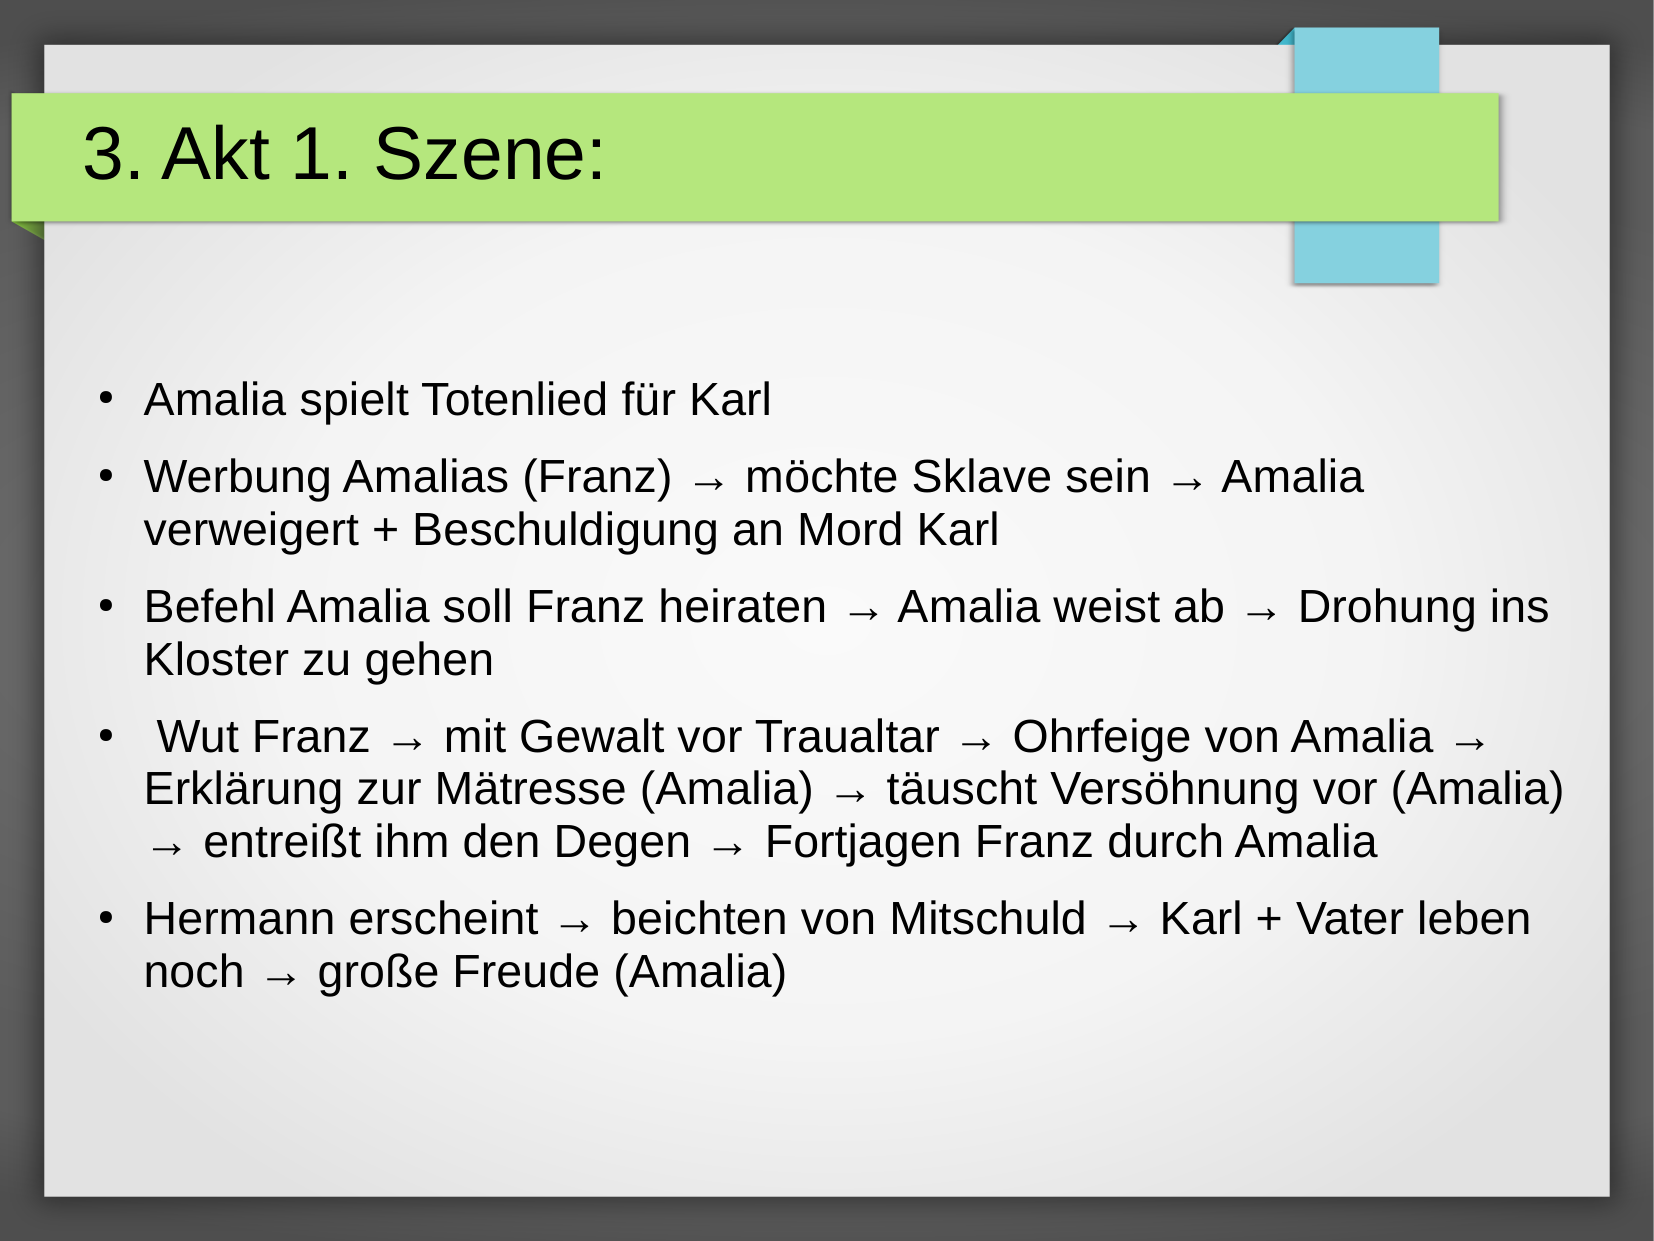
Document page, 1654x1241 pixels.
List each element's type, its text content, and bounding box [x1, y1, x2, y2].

list Amalia spielt Totenlied für Karl Werbung Amalias (Franz) → möchte Sklave sein → Amalia verweigert + Beschuldigung an Mord Karl Befehl Amalia soll Franz heiraten → Amalia weist ab → Drohung ins Kloster zu gehen Wut Franz → mit Gewalt vor Traualtar → Ohrfeige von Amalia → Erklärung zur Mätresse (Amalia) → täuscht Versöhnung vor (Amalia) → entreißt ihm den Degen → Fortjagen Franz durch Amalia Hermann erscheint → beichten von Mitschuld → Karl + Vater leben noch → große Freude (Amalia) [82, 295, 1571, 1015]
picture [0, 0, 1654, 1241]
title 3. Akt 1. Szene: [82, 94, 1264, 213]
